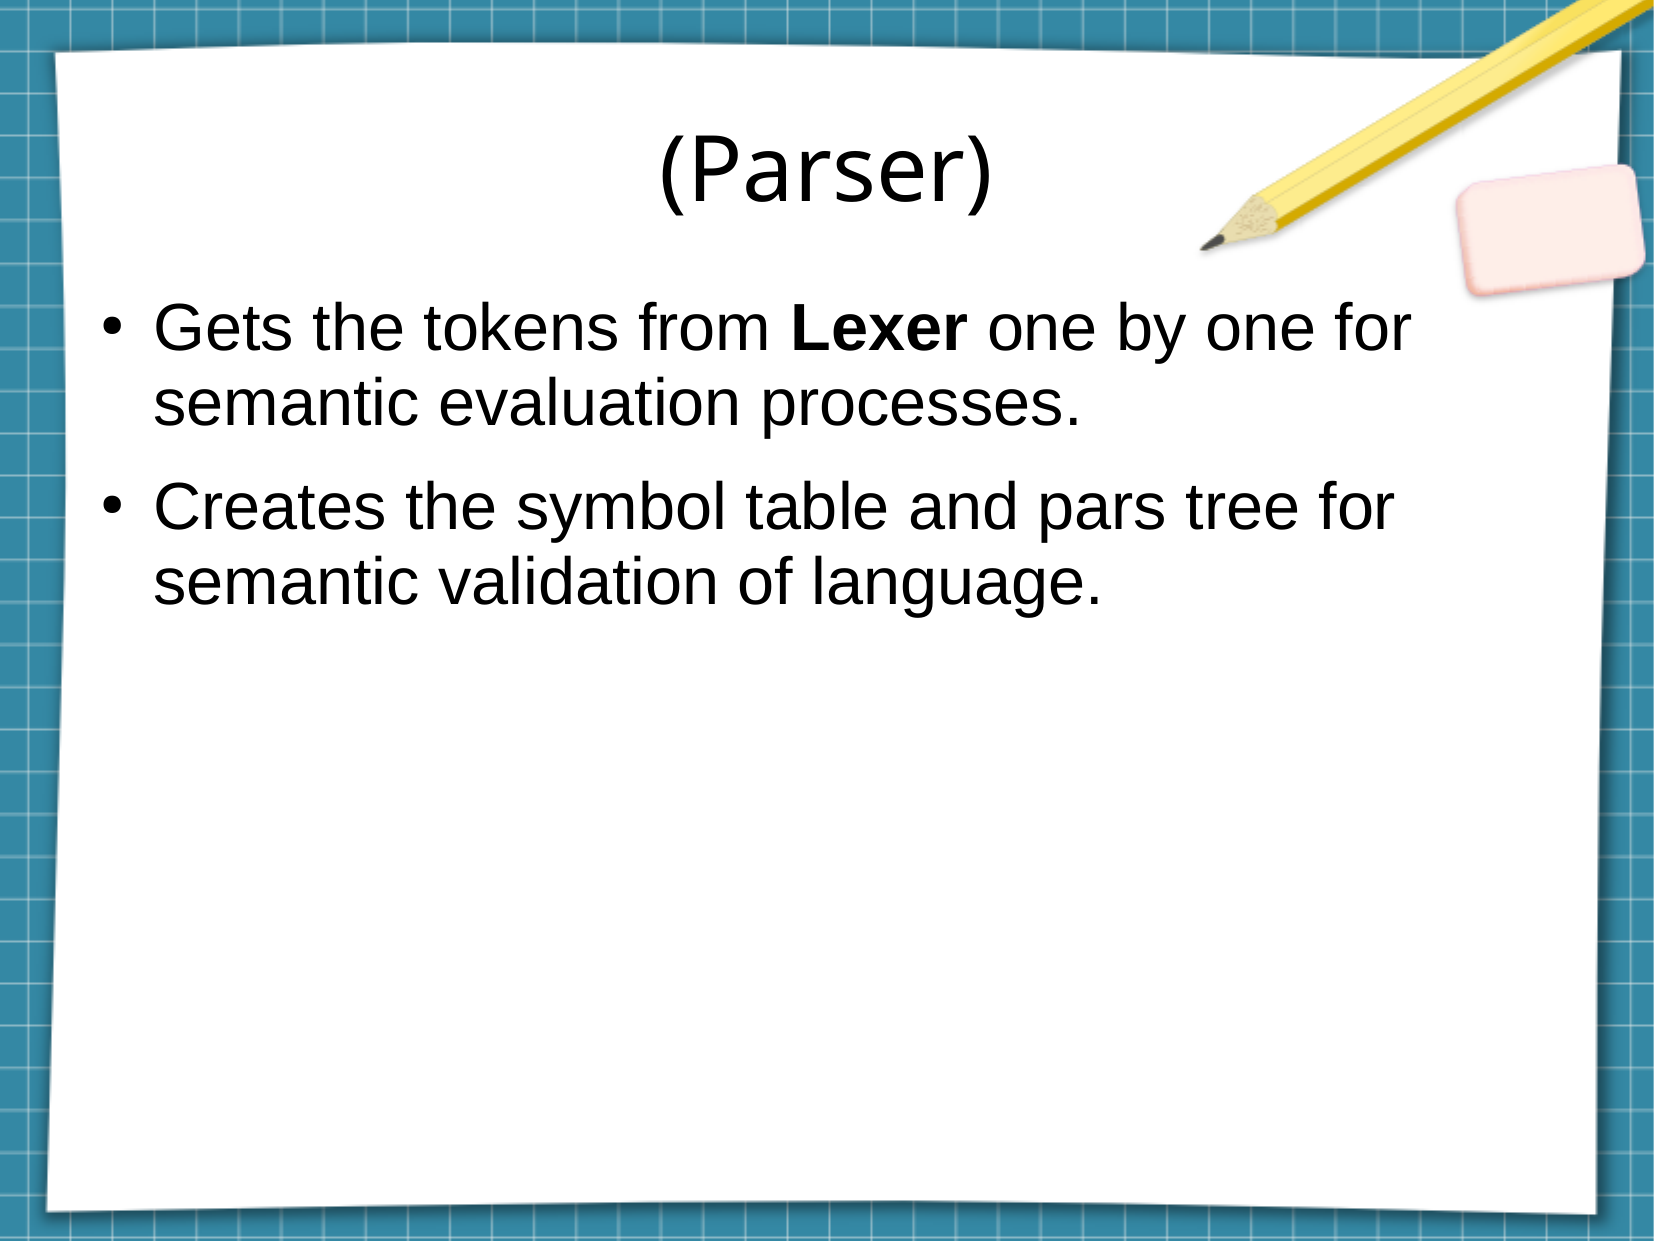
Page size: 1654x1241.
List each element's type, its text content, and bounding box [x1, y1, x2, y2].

picture [0, 0, 1654, 1241]
list Gets the tokens from Lexer one by one for semantic evaluation processes. Creates the symbol table and pars tree for semantic validation of language. [82, 290, 1571, 1010]
title (Parser) [82, 62, 1571, 271]
